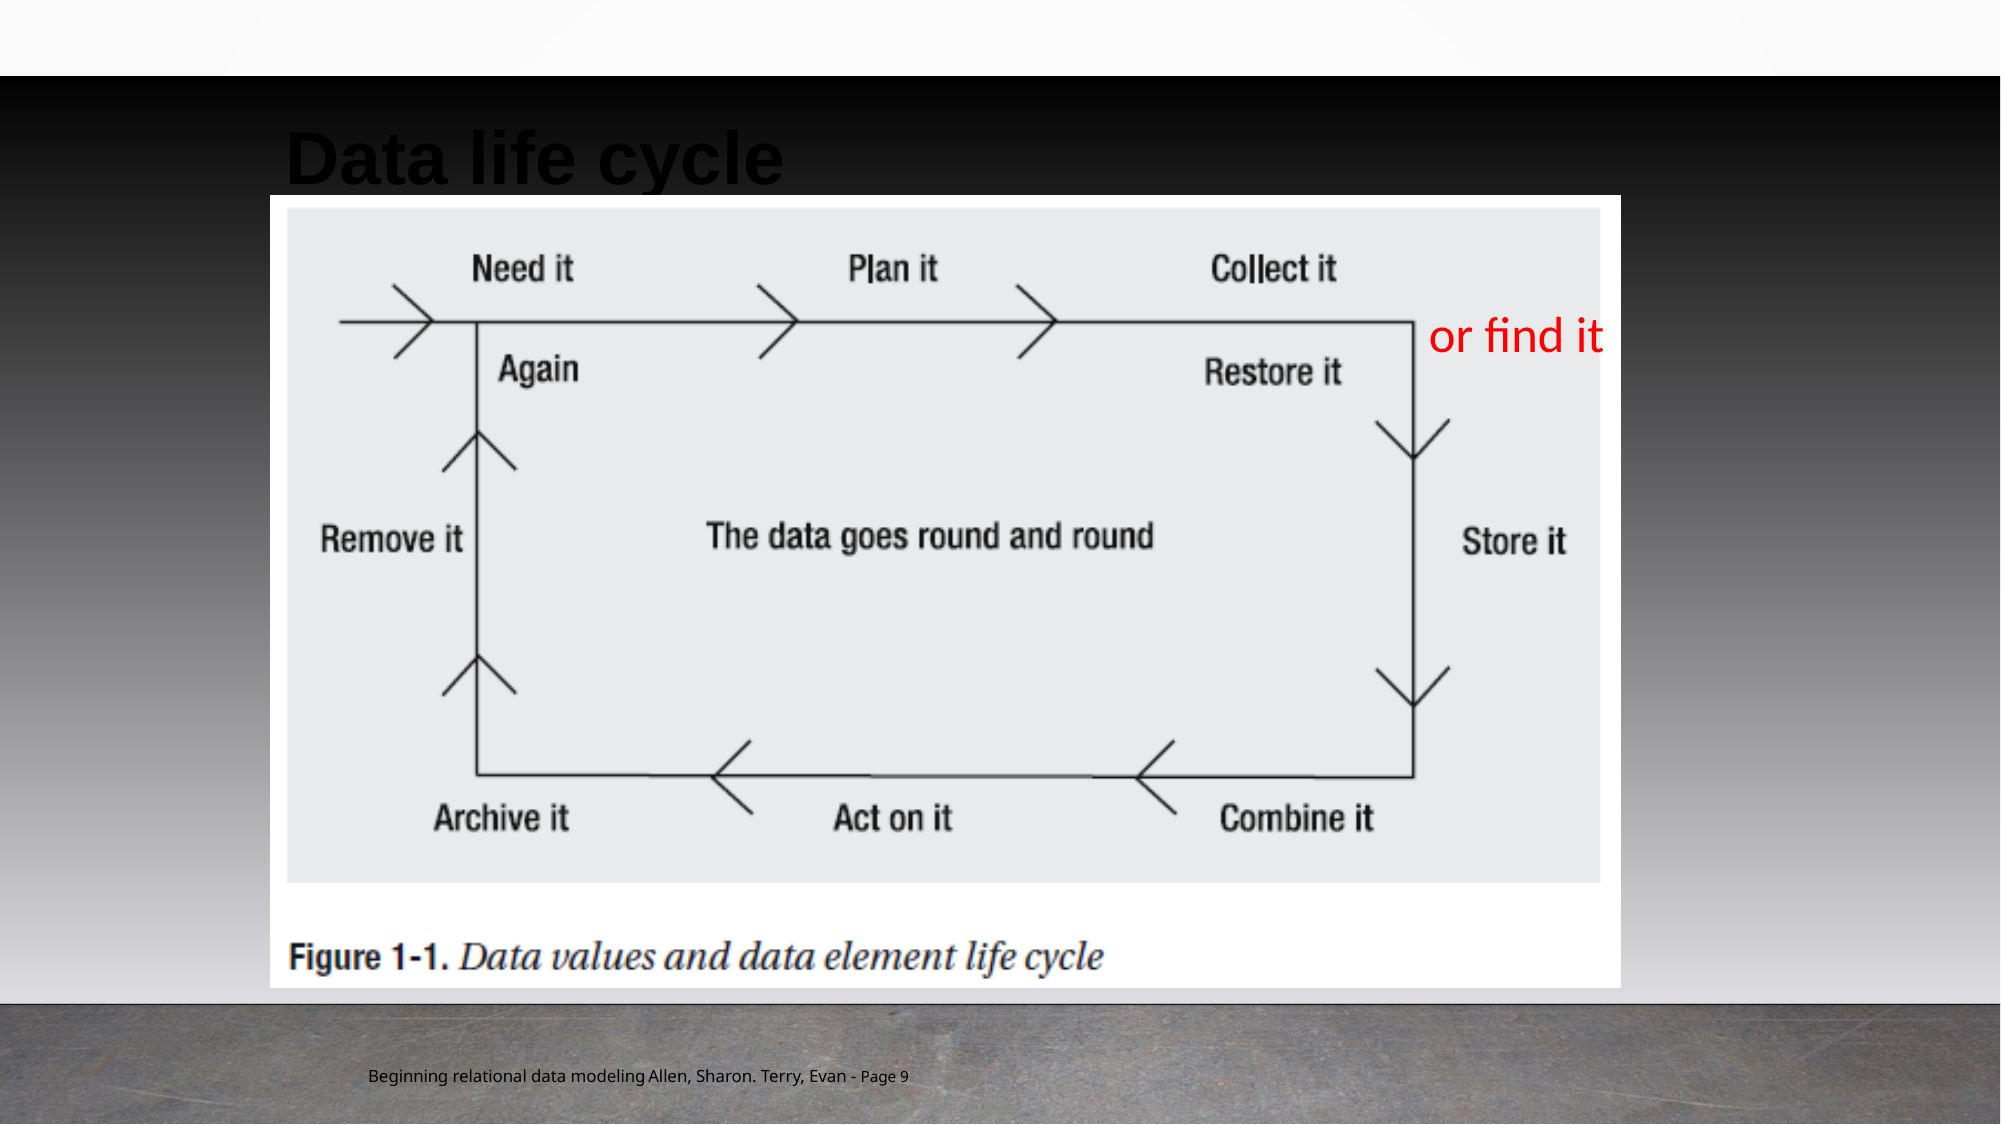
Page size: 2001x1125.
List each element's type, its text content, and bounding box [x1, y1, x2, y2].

title Data life cycle [270, 28, 1621, 195]
picture [270, 196, 1621, 988]
text_box or find it [1413, 286, 1688, 346]
list Beginning relational data modeling Allen, Sharon. Terry, Evan - Page 9 [324, 1046, 1597, 1101]
